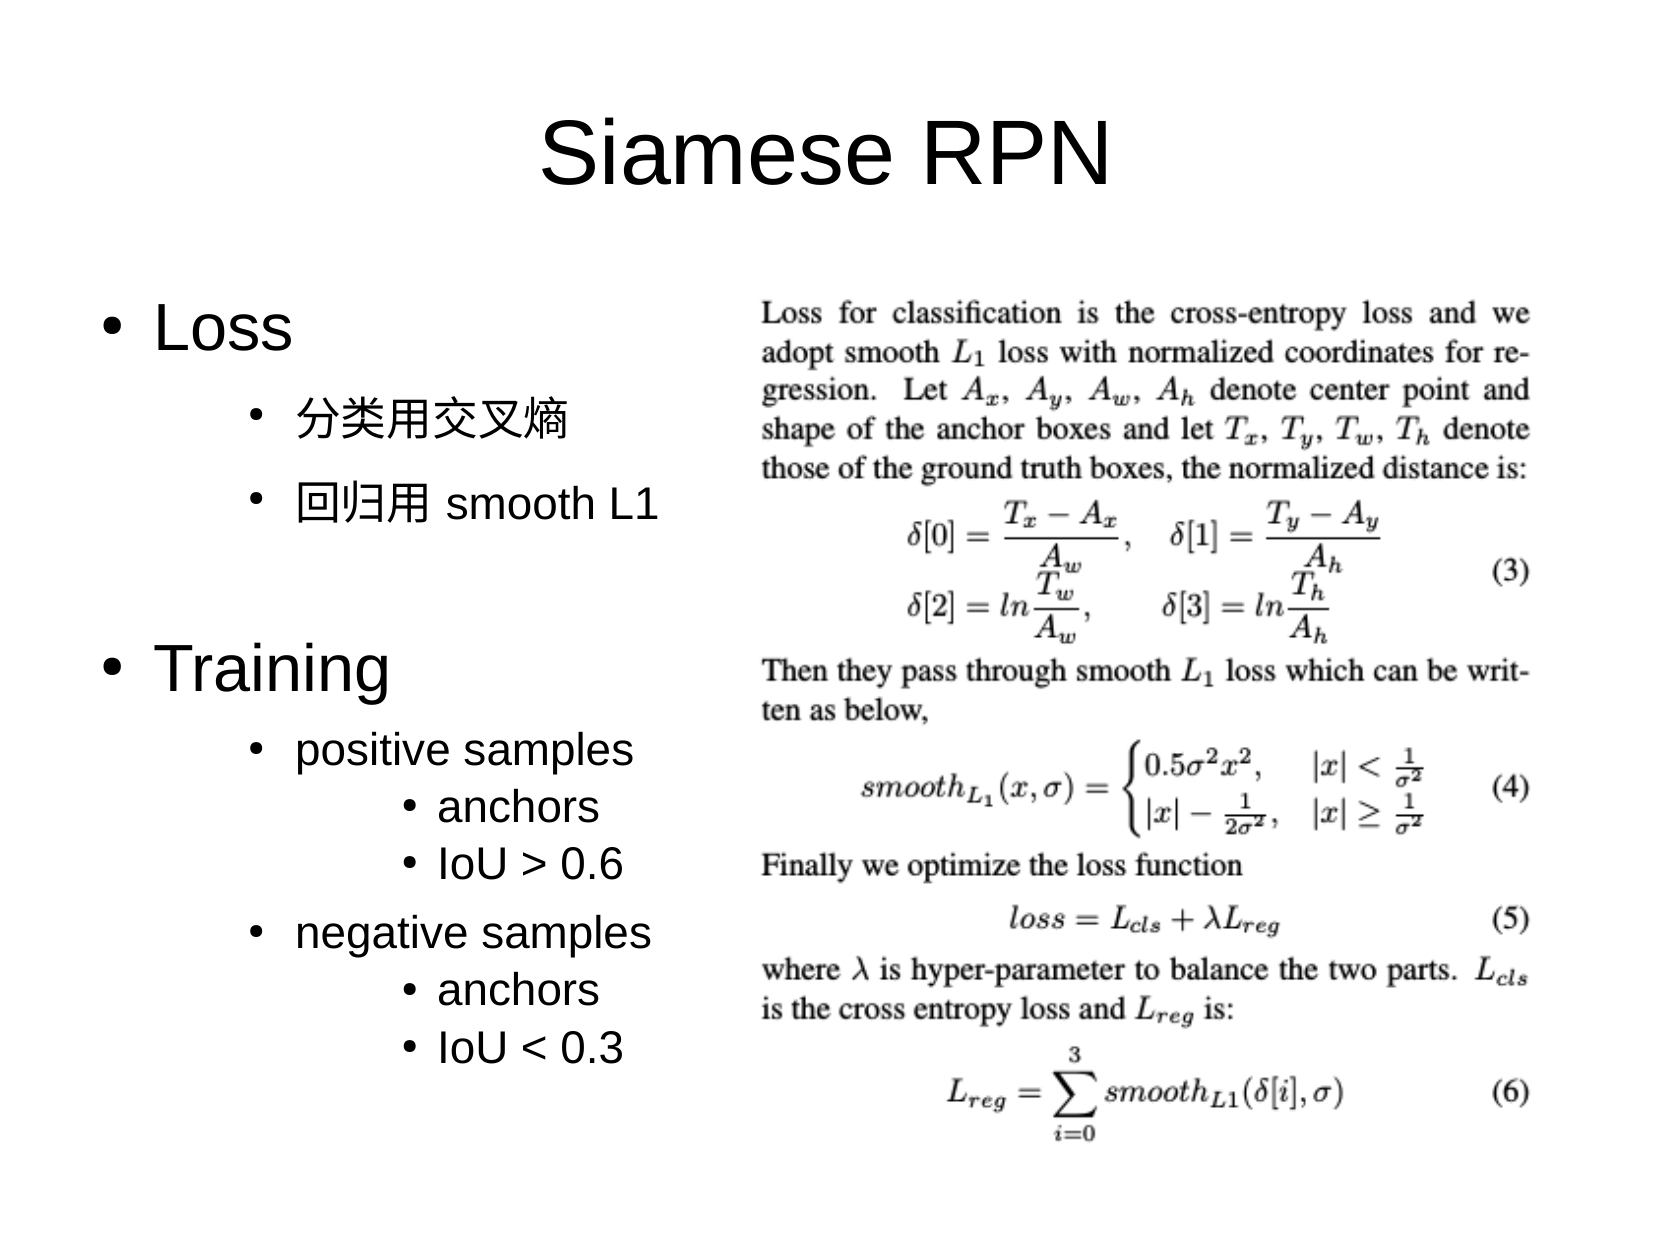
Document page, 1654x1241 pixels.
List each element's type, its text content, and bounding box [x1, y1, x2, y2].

list Loss 分类用交叉熵 回归用smooth L1 Training positive samples anchors IoU > 0.6 negative samples anchors IoU < 0.3 [82, 290, 1571, 1158]
title Siamese RPN [82, 49, 1571, 257]
picture [745, 294, 1554, 1157]
